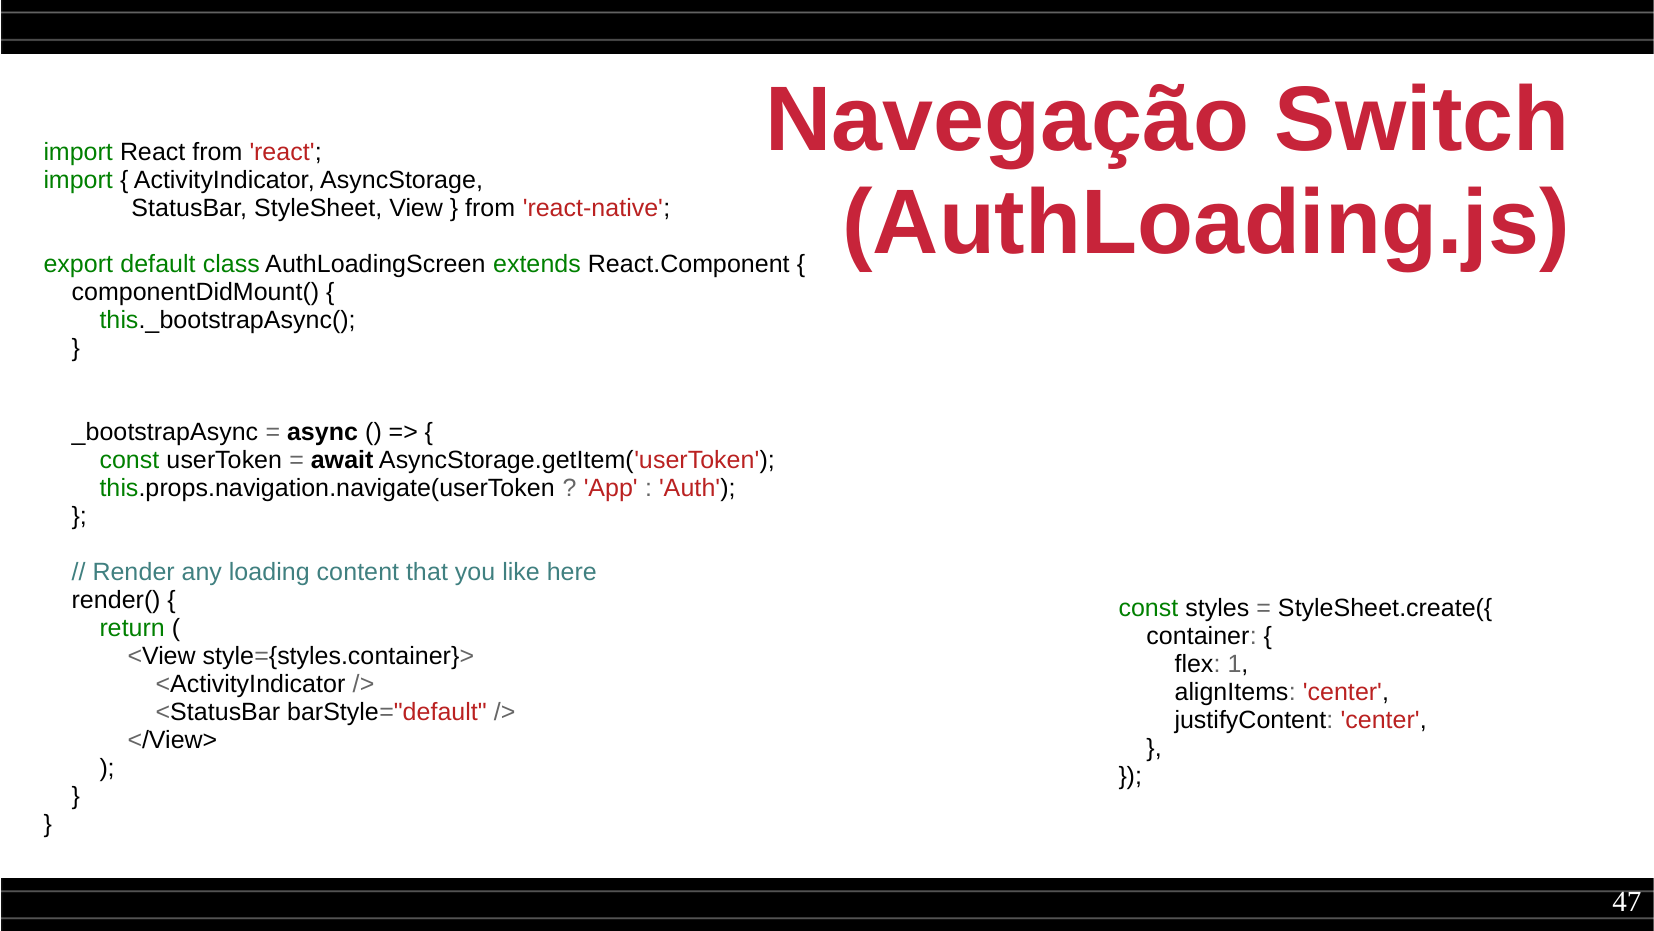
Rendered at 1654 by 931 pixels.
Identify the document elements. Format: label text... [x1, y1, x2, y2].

text_box const styles = StyleSheet.create({ container: { flex: 1, alignItems: 'center', justifyContent: 'center', }, }); [1103, 586, 1515, 798]
title Navegação Switch (AuthLoading.js) [82, 67, 1571, 273]
picture [1, 878, 1654, 931]
text_box import React from 'react'; import { ActivityIndicator, AsyncStorage, StatusBar, StyleSheet, View } from 'react-native'; export default class AuthLoadingScreen extends React.Component { componentDidMount() { this._bootstrapAsync(); } _bootstrapAsync = async () => { const userToken = await AsyncStorage.getItem('userToken'); this.props.navigation.navigate(userToken ? 'App' : 'Auth'); }; // Render any loading content that you like here render() { return ( <View style={styles.container}> <ActivityIndicator /> <StatusBar barStyle="default" /> </View> ); } } [28, 130, 1391, 846]
picture [1, 0, 1654, 54]
